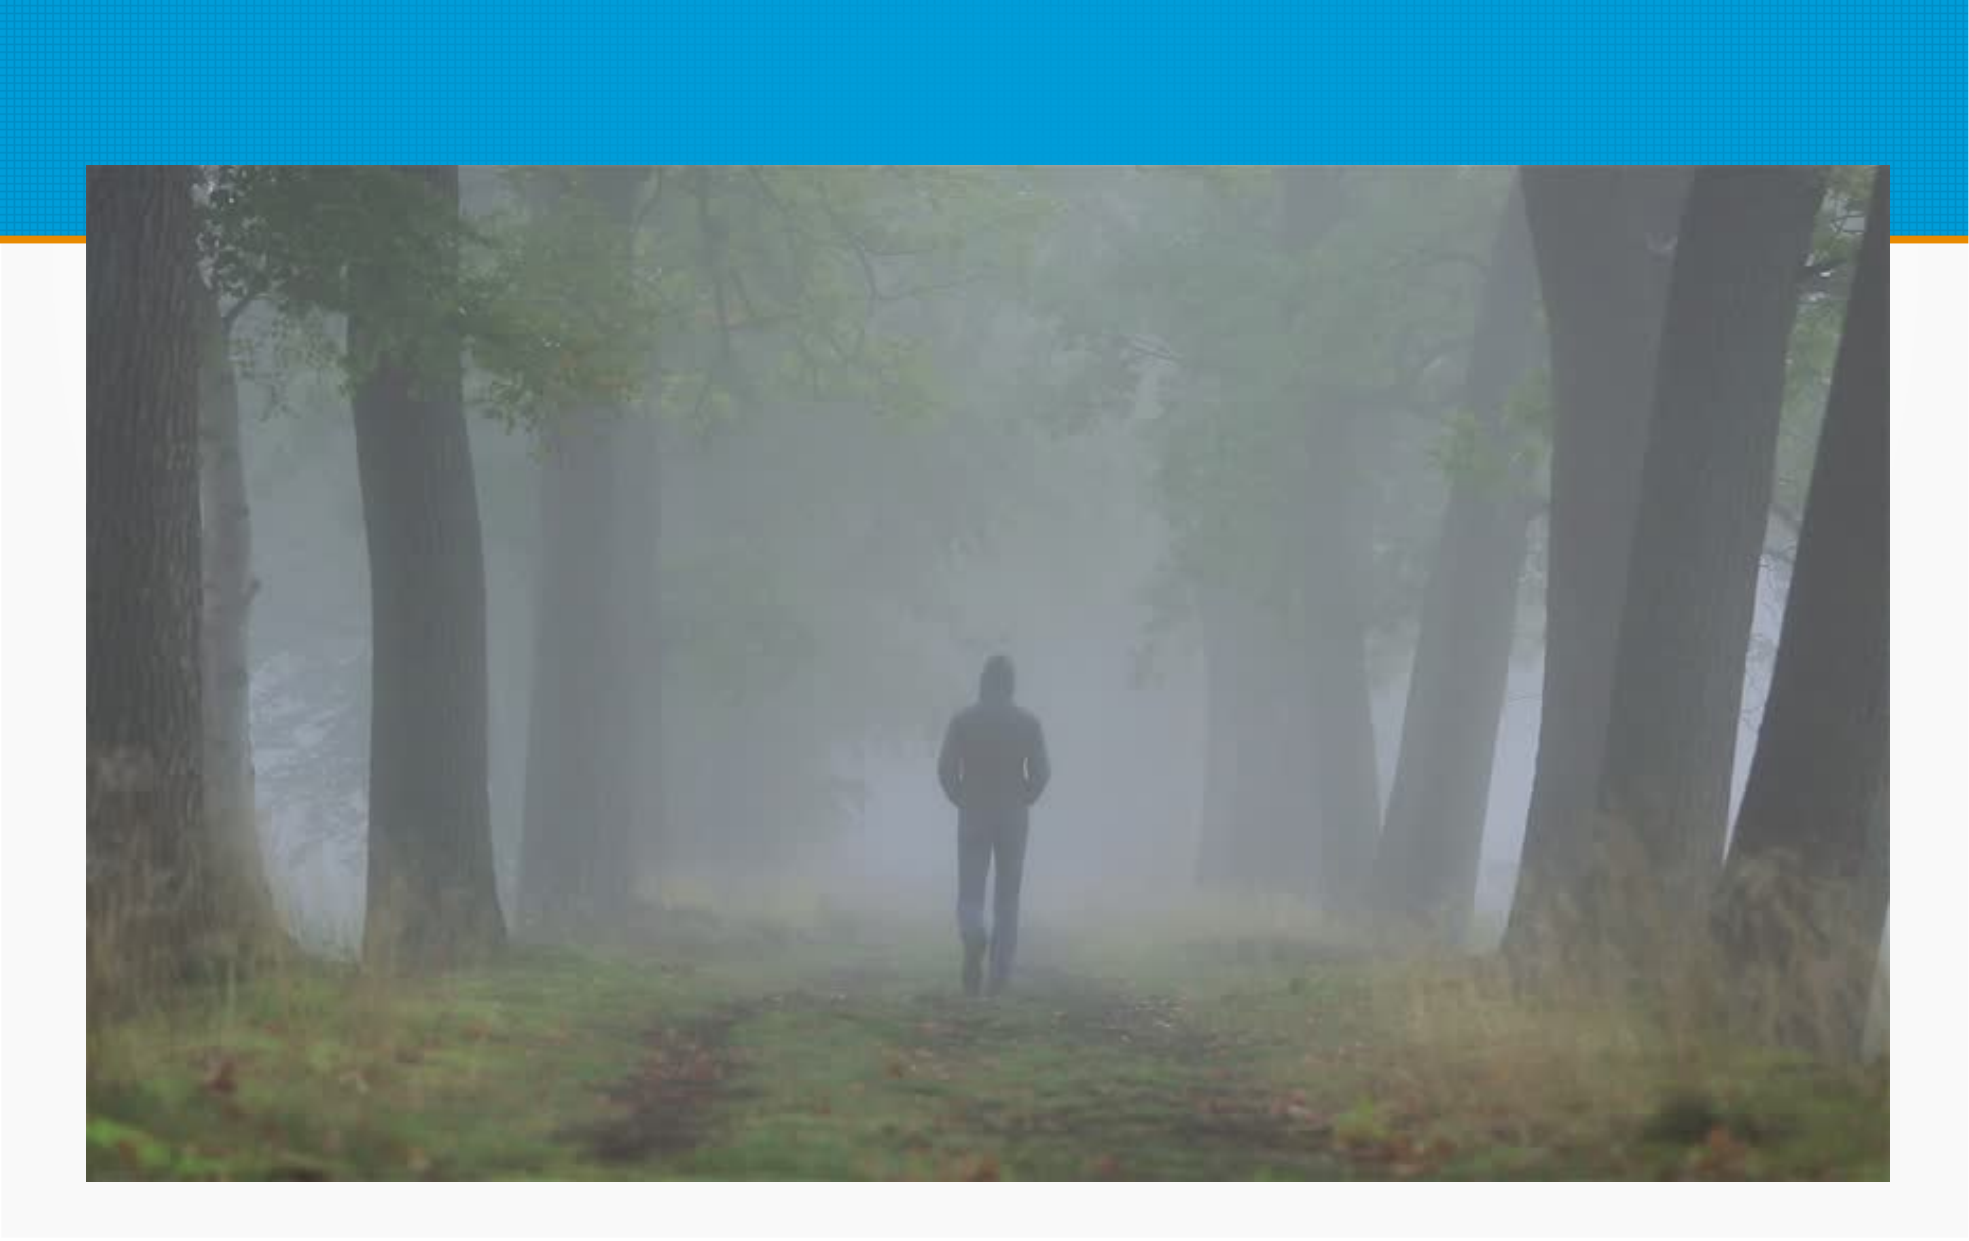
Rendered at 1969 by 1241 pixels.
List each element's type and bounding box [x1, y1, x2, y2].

picture [0, 166, 1969, 1241]
